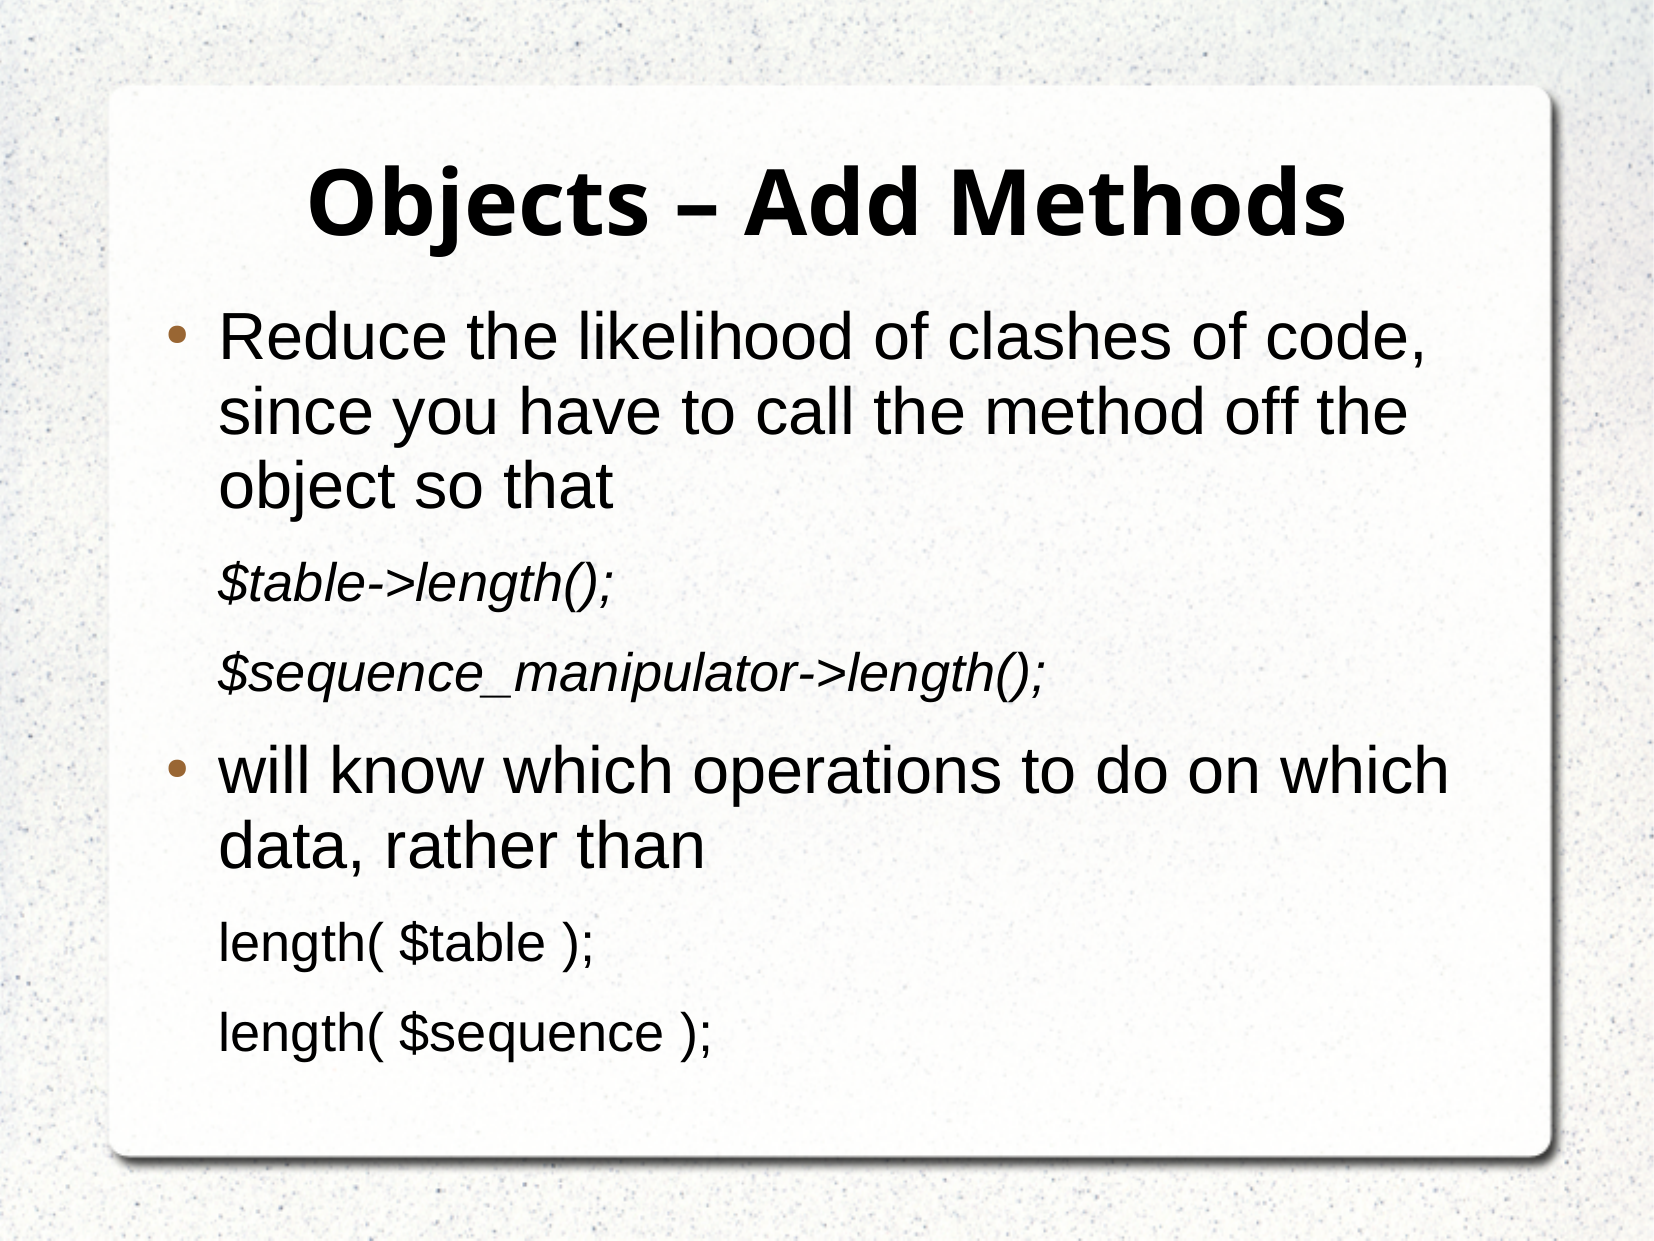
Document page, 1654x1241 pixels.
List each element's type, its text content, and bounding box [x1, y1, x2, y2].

title Objects – Add Methods [118, 96, 1536, 304]
list Reduce the likelihood of clashes of code, since you have to call the method off the object so that $table->length(); $sequence_manipulator->length(); will know which operations to do on which data, rather than length( $table ); length( $sequence ); [147, 299, 1506, 1062]
picture [0, 0, 1654, 1241]
